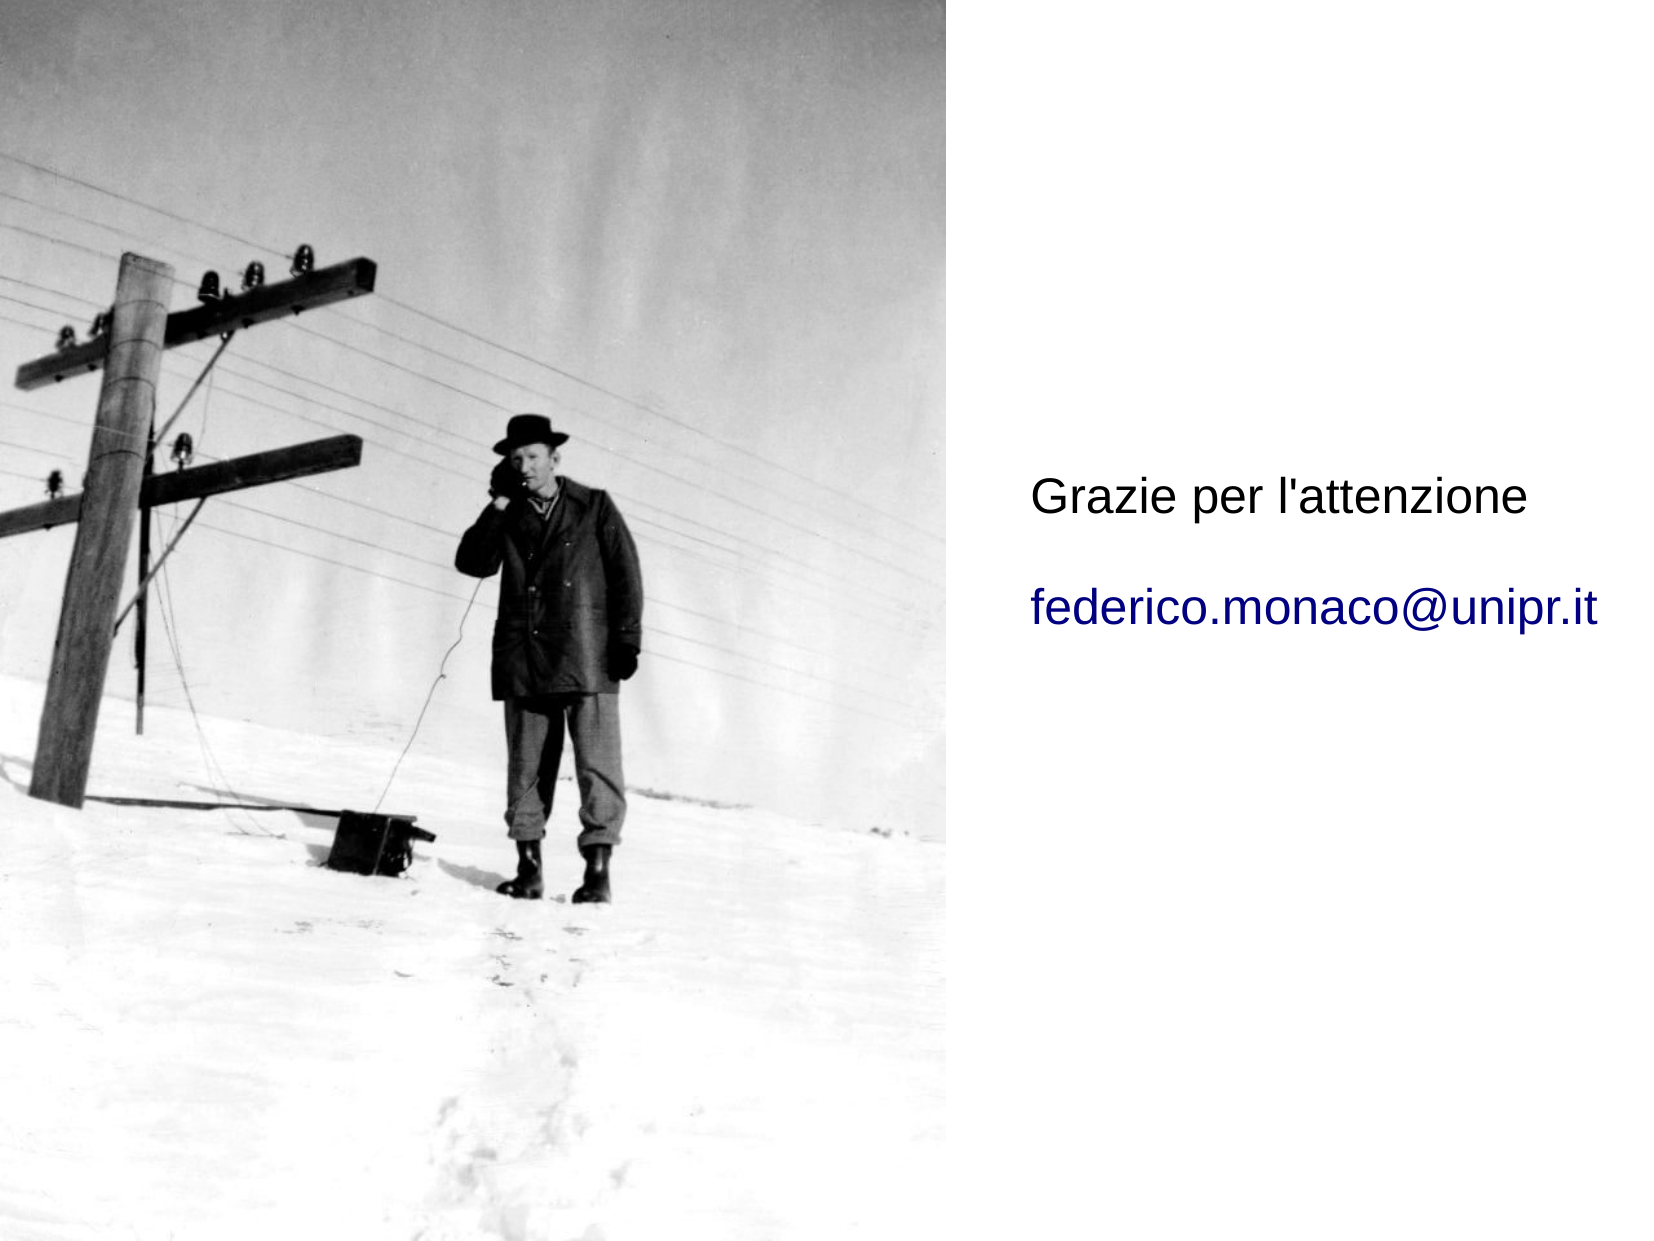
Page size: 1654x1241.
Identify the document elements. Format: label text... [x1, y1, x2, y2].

picture [0, 0, 946, 1241]
text_box Grazie per l'attenzione federico.monaco@unipr.it [1015, 460, 1654, 971]
